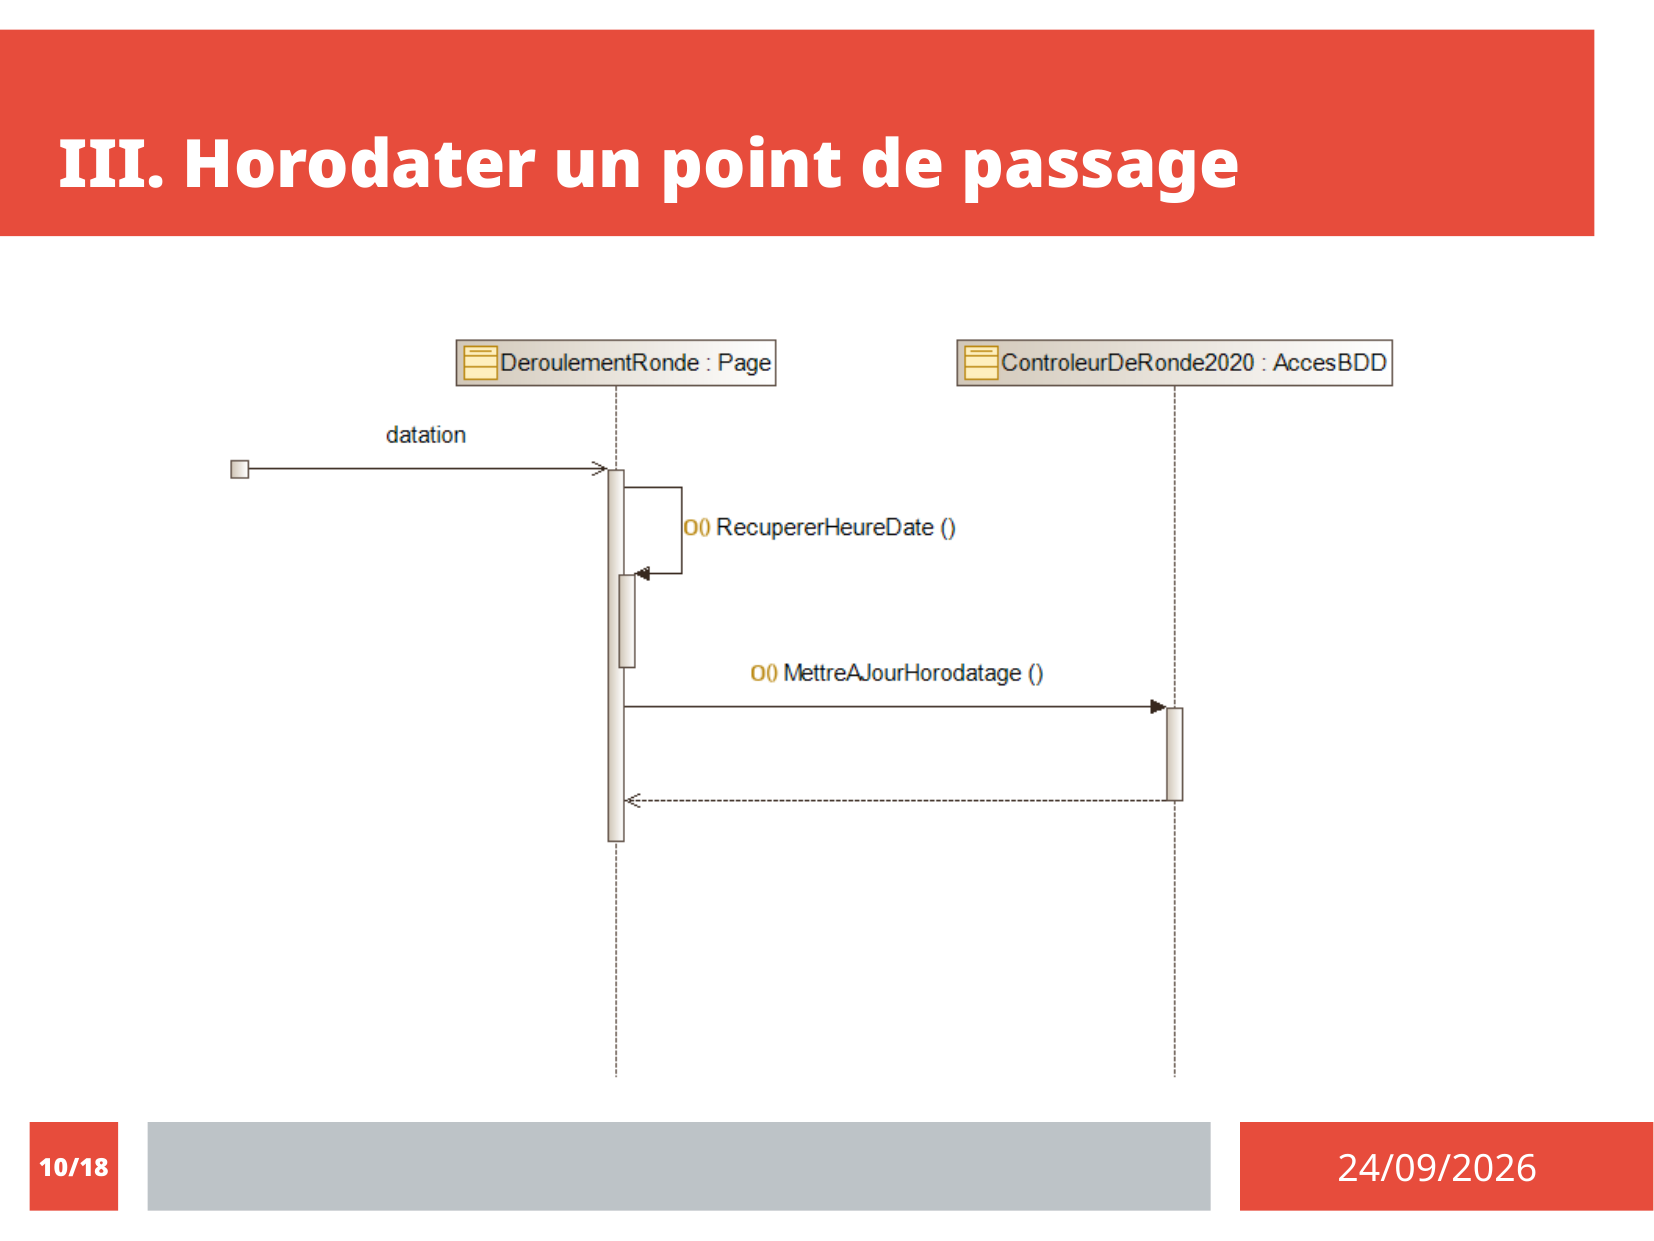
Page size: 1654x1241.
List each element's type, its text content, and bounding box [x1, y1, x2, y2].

title III. Horodater un point de passage [59, 59, 1595, 207]
picture [215, 324, 1409, 1093]
